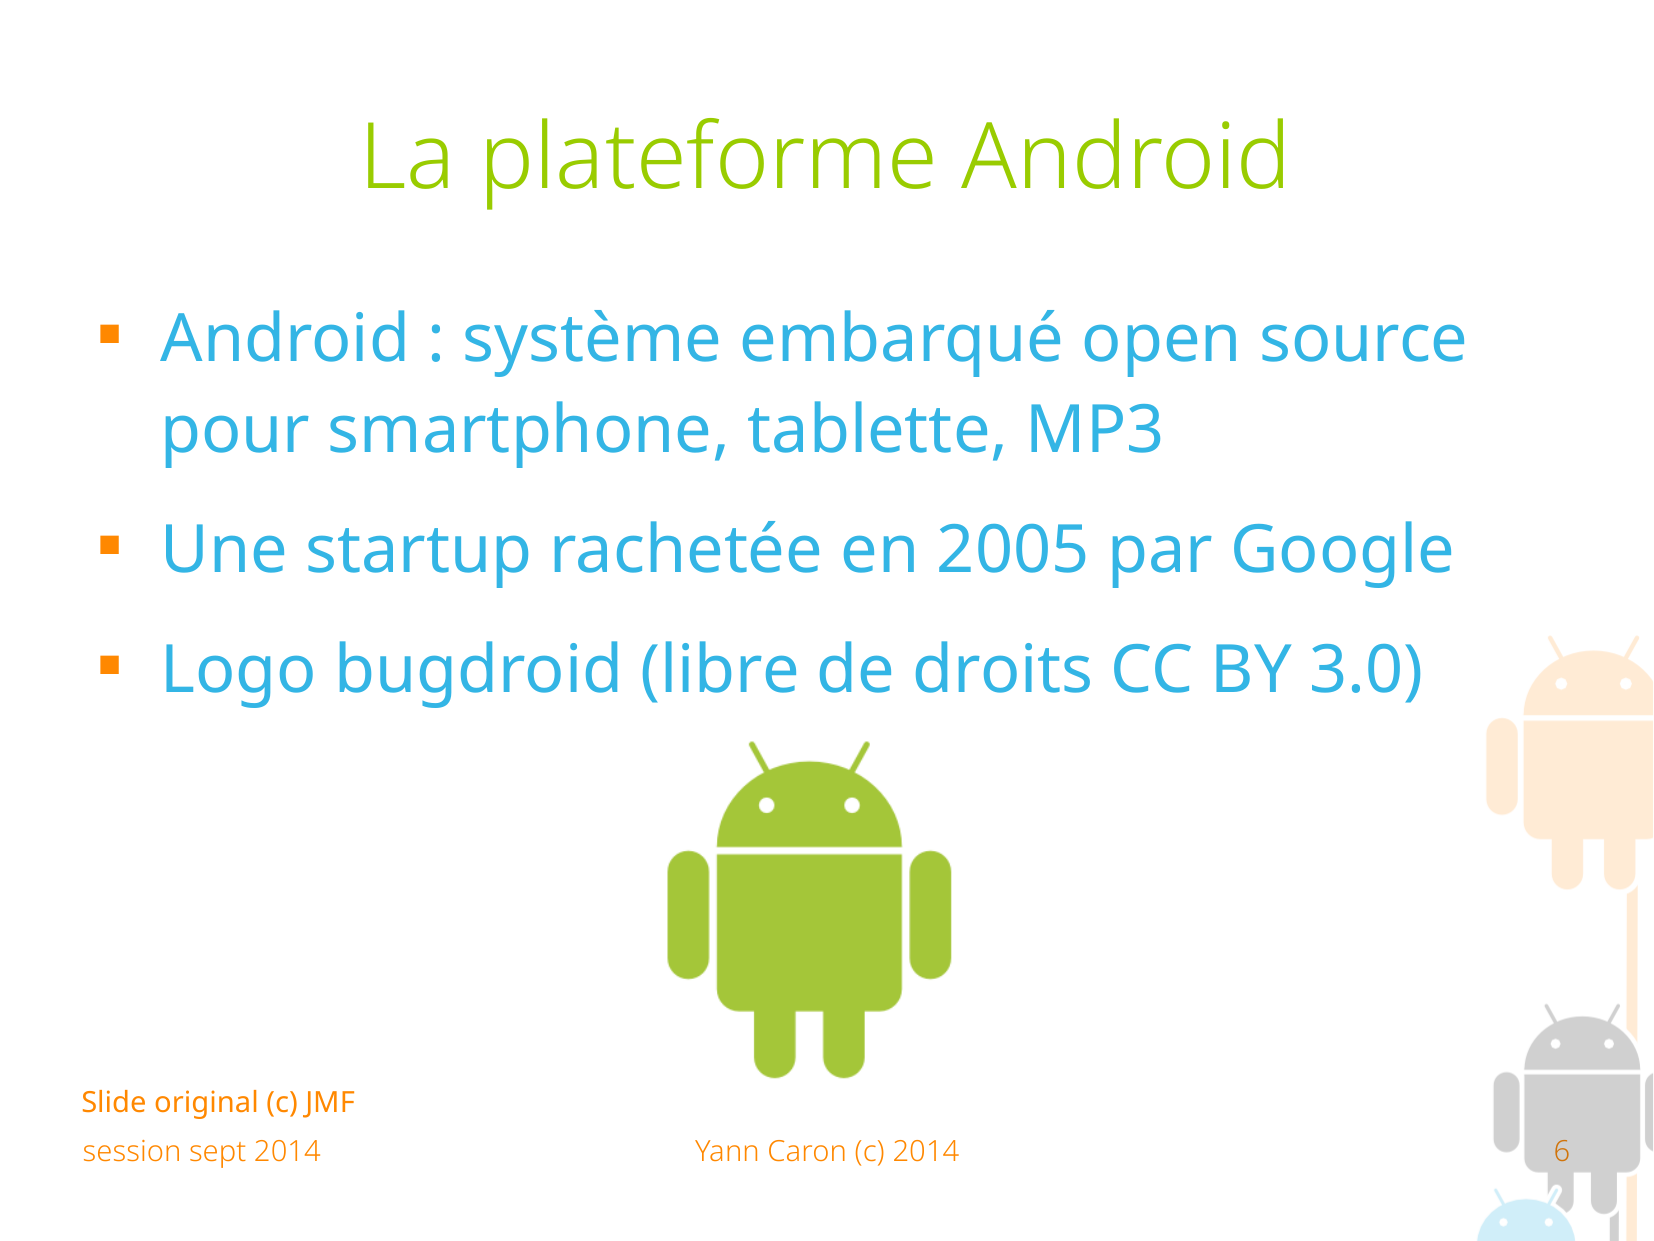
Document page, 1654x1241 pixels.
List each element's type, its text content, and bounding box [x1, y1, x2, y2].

list Android : système embarqué open source pour smartphone, tablette, MP3 Une startup rachetée en 2005 par Google Logo bugdroid (libre de droits CC BY 3.0) [82, 290, 1571, 1010]
text_box Slide original (c) JMF [66, 1073, 379, 1123]
picture [240, 423, 1654, 1241]
title La plateforme Android [82, 49, 1571, 257]
